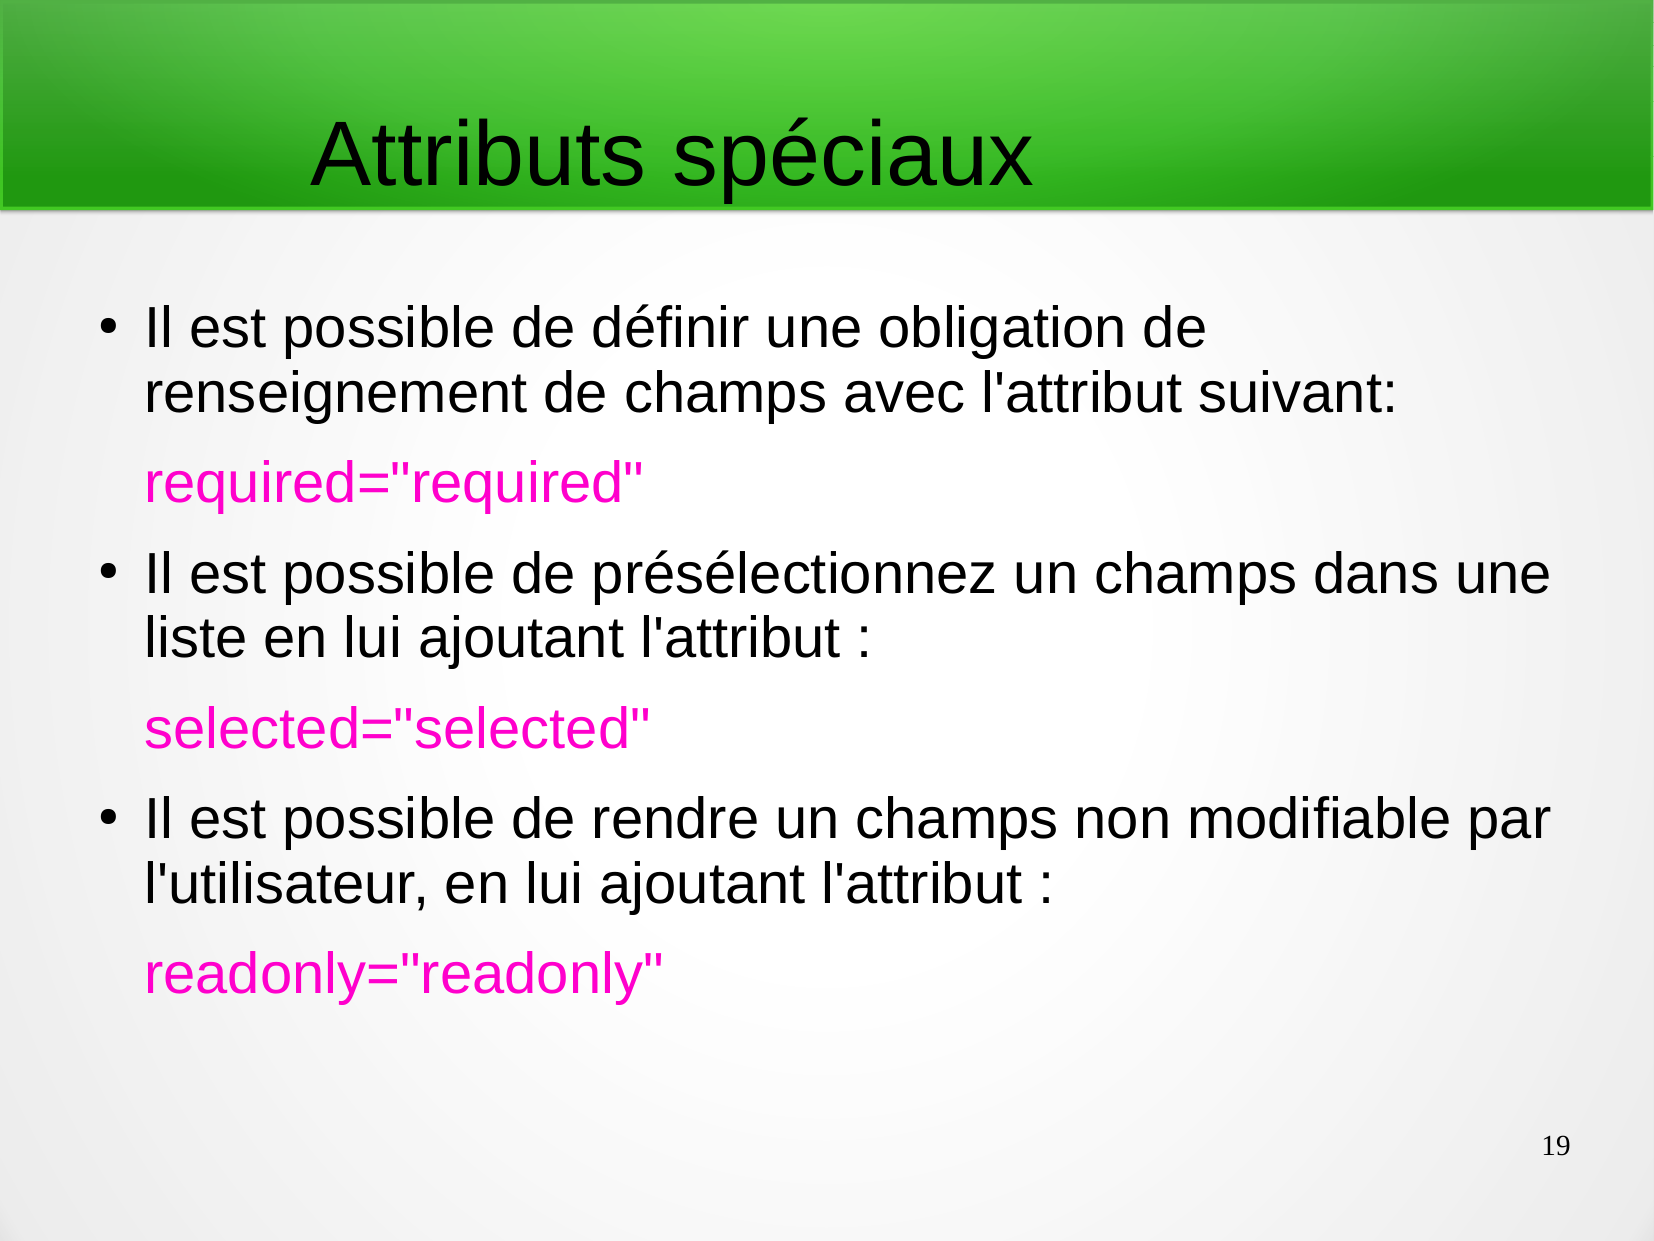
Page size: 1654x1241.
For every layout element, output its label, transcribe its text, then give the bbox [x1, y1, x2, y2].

title Attributs spéciaux [82, 94, 1264, 213]
list Il est possible de définir une obligation de renseignement de champs avec l'attribut suivant: required="required" Il est possible de présélectionnez un champs dans une liste en lui ajoutant l'attribut : selected="selected" Il est possible de rendre un champs non modifiable par l'utilisateur, en lui ajoutant l'attribut : readonly="readonly" [82, 295, 1571, 1015]
